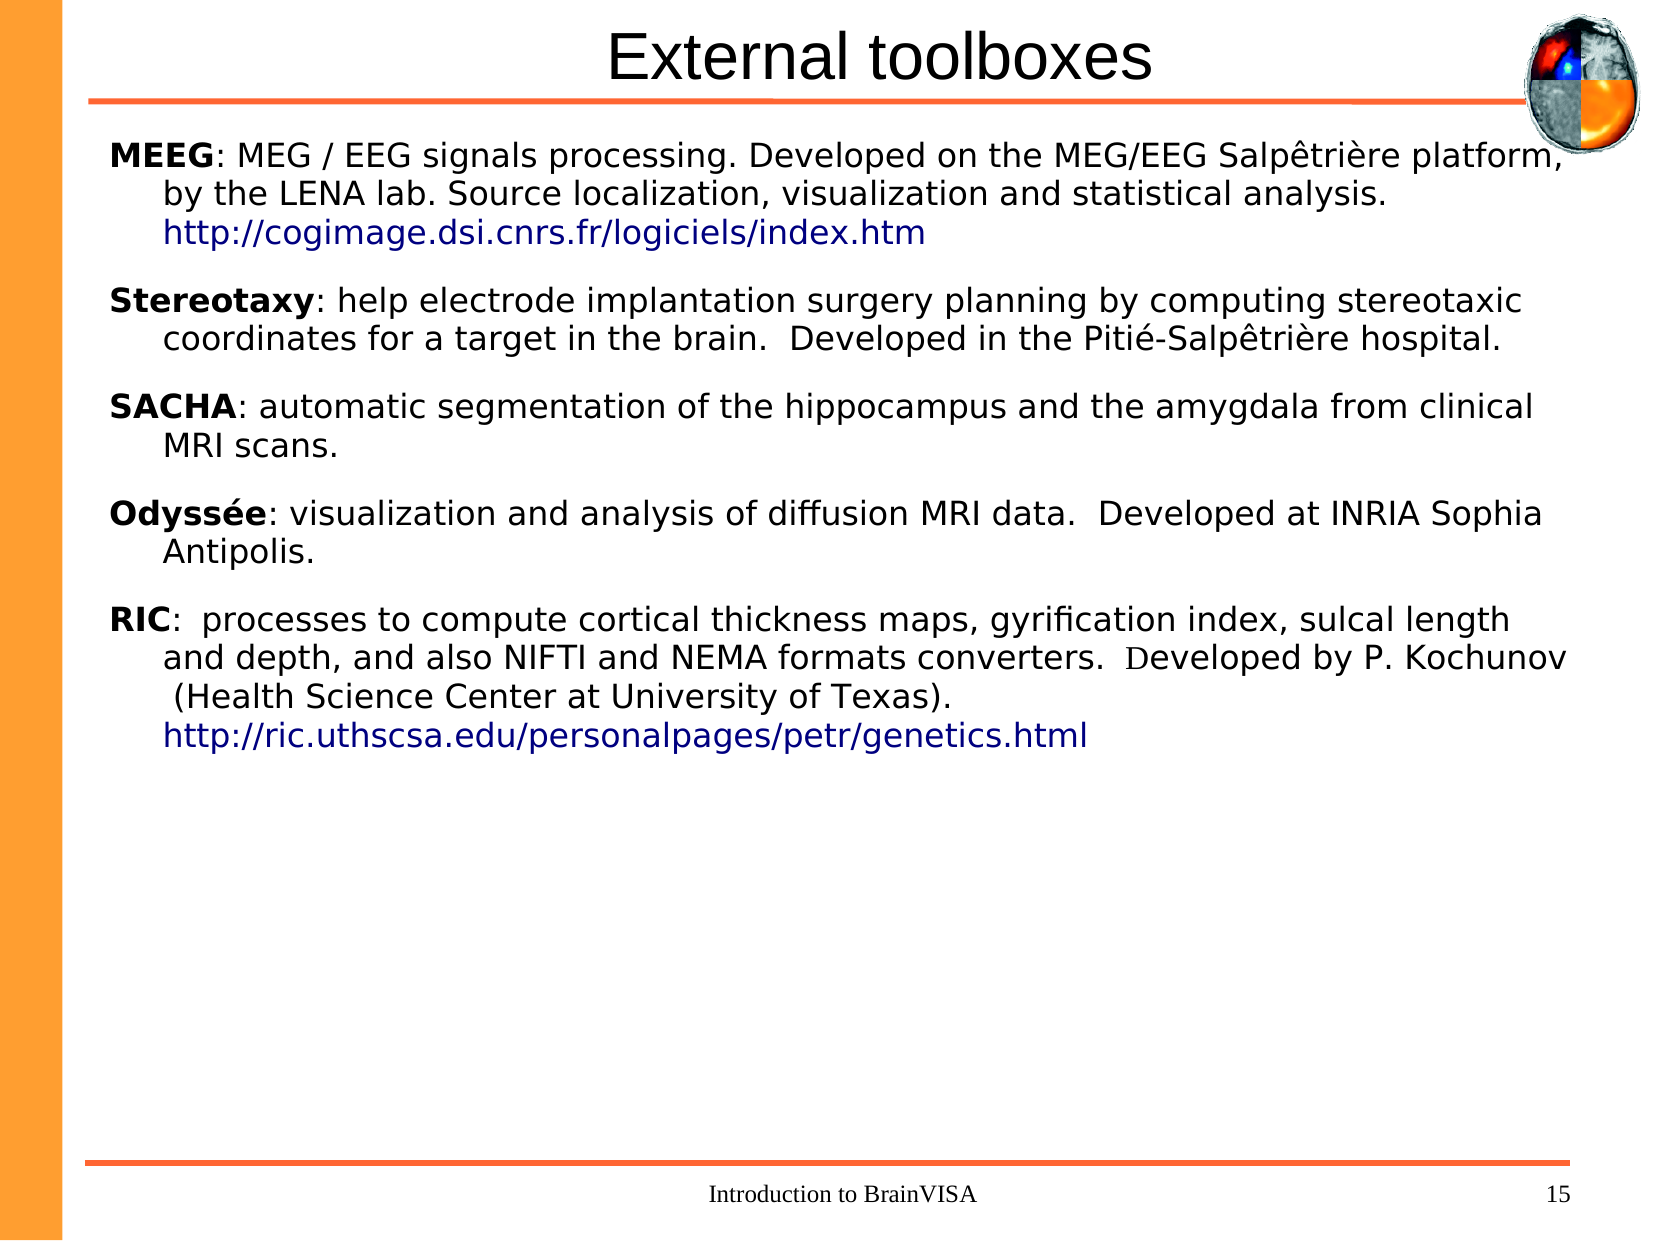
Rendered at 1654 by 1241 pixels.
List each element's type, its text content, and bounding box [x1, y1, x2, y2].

picture [1523, 13, 1642, 156]
list MEEG: MEG / EEG signals processing. Developed on the MEG/EEG Salpêtrière platform, by the LENA lab. Source localization, visualization and statistical analysis.http://cogimage.dsi.cnrs.fr/logiciels/index.htm Stereotaxy: help electrode implantation surgery planning by computing stereotaxic coordinates for a target in the brain. Developed in the Pitié-Salpêtrière hospital. SACHA: automatic segmentation of the hippocampus and the amygdala from clinical MRI scans. Odyssée: visualization and analysis of diffusion MRI data. Developed at INRIA Sophia Antipolis. RIC: processes to compute cortical thickness maps, gyrification index, sulcal length and depth, and also NIFTI and NEMA formats converters. Developed by P. Kochunov (Health Science Center at University of Texas). http://ric.uthscsa.edu/personalpages/petr/genetics.html [91, 136, 1575, 1108]
title External toolboxes [91, 15, 1598, 98]
